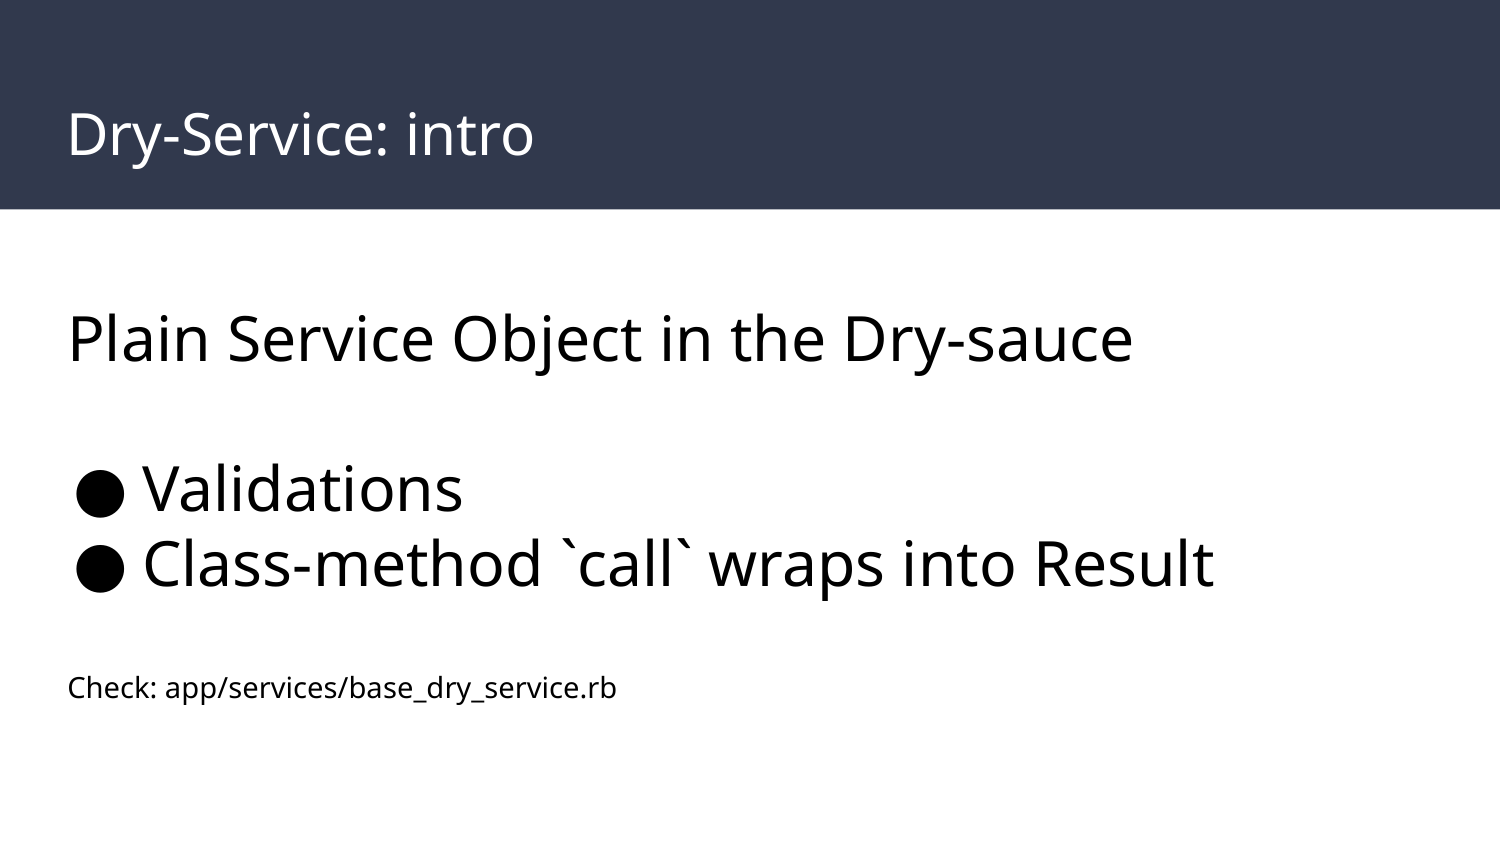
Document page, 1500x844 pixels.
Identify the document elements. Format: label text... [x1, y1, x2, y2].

text_box Plain Service Object in the Dry-sauce Validations Class-method `call` wraps into Result Check: app/services/base_dry_service.rb [52, 249, 1471, 807]
title Dry-Service: intro [51, 82, 1449, 185]
